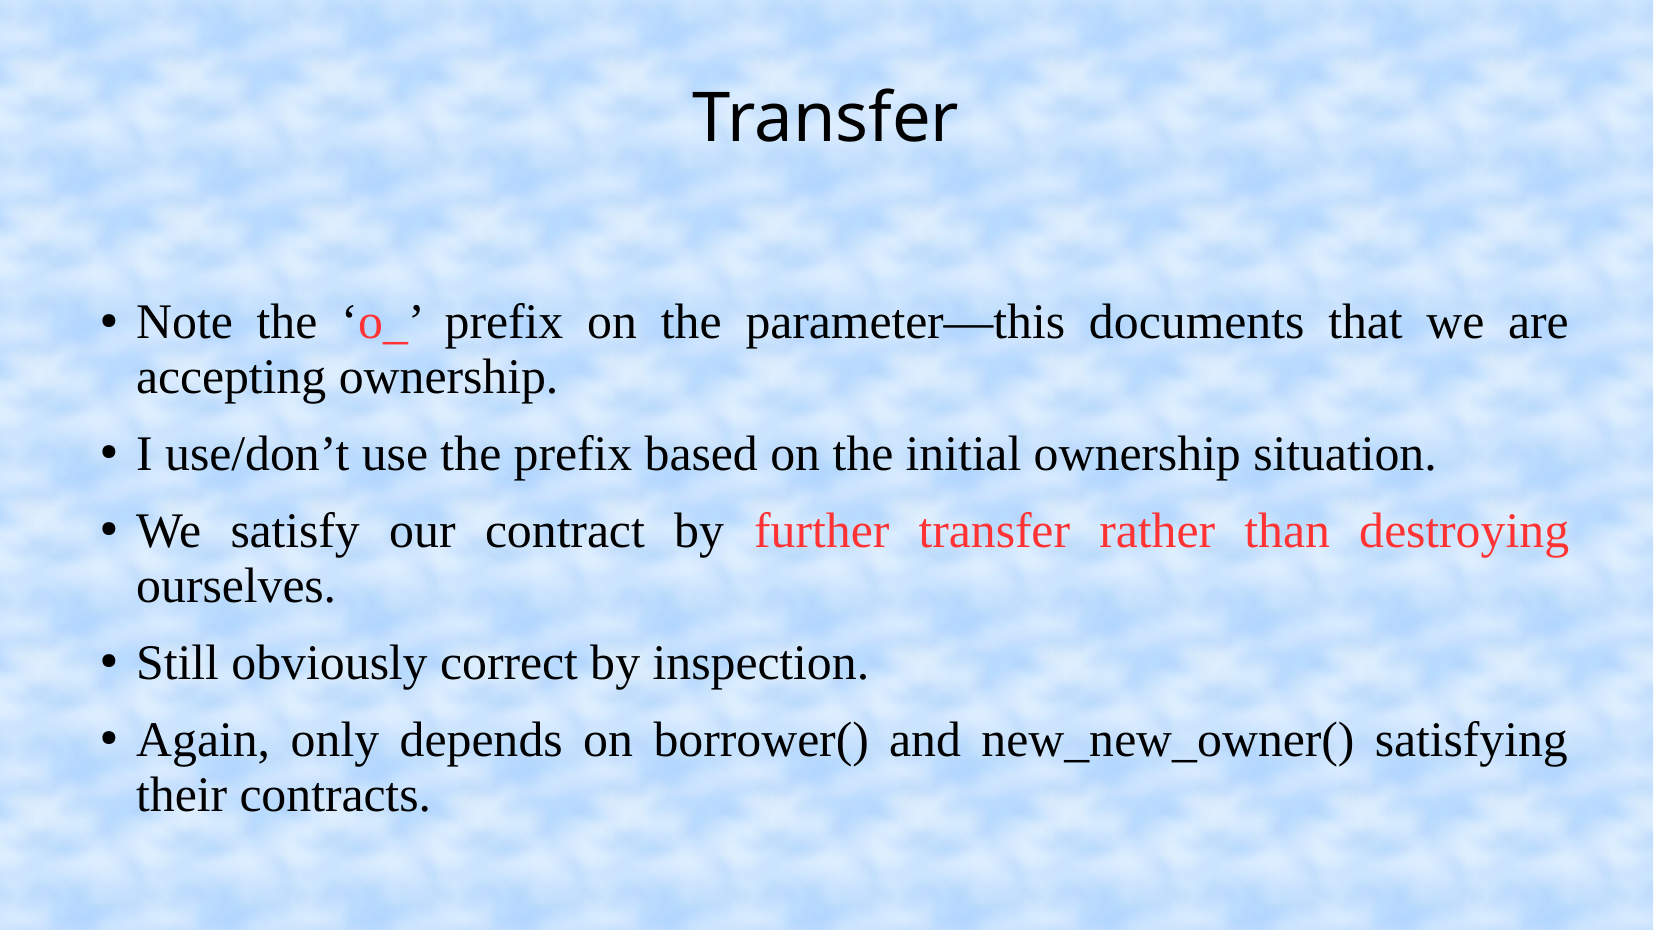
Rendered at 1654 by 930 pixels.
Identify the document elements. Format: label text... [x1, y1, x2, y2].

picture [0, 0, 1654, 930]
list Note the ‘o_’ prefix on the parameter—this documents that we are accepting ownership. I use/don’t use the prefix based on the initial ownership situation. We satisfy our contract by further transfer rather than destroying ourselves. Still obviously correct by inspection. Again, only depends on borrower() and new_new_owner() satisfying their contracts. [82, 217, 1571, 841]
title Transfer [82, 36, 1571, 193]
